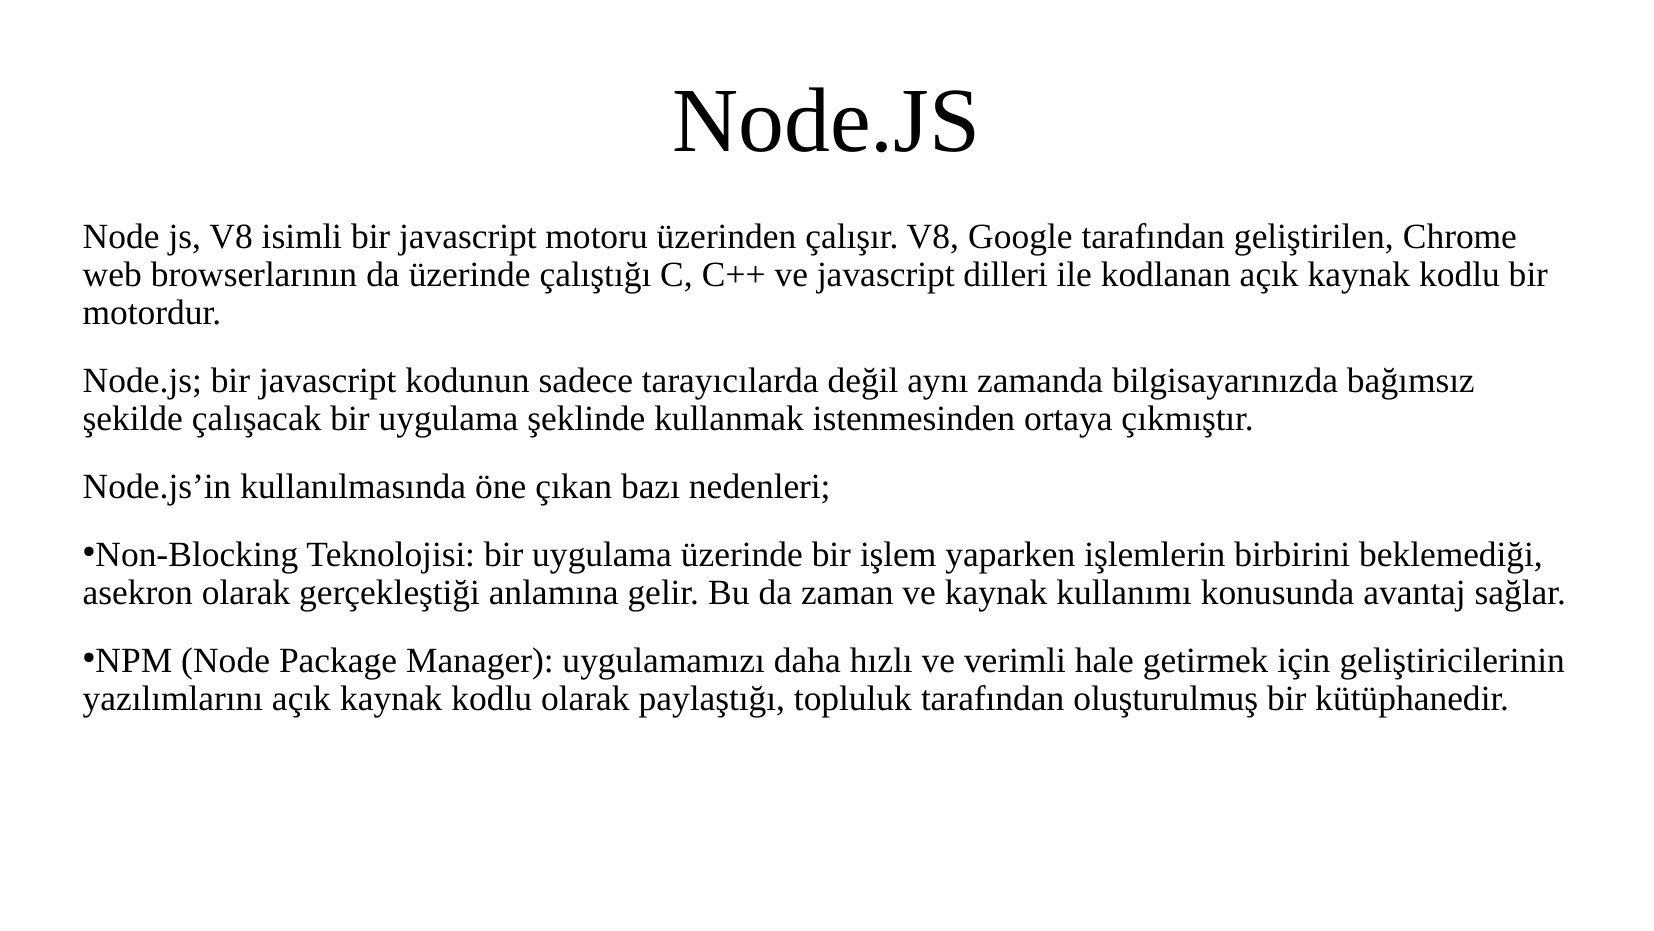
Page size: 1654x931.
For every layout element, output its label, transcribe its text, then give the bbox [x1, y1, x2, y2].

title Node.JS [82, 37, 1571, 193]
list Node js, V8 isimli bir javascript motoru üzerinden çalışır. V8, Google tarafından geliştirilen, Chrome web browserlarının da üzerinde çalıştığı C, C++ ve javascript dilleri ile kodlanan açık kaynak kodlu bir motordur. Node.js; bir javascript kodunun sadece tarayıcılarda değil aynı zamanda bilgisayarınızda bağımsız şekilde çalışacak bir uygulama şeklinde kullanmak istenmesinden ortaya çıkmıştır. Node.js’in kullanılmasında öne çıkan bazı nedenleri; Non-Blocking Teknolojisi: bir uygulama üzerinde bir işlem yaparken işlemlerin birbirini beklemediği, asekron olarak gerçekleştiği anlamına gelir. Bu da zaman ve kaynak kullanımı konusunda avantaj sağlar. NPM (Node Package Manager): uygulamamızı daha hızlı ve verimli hale getirmek için geliştiricilerinin yazılımlarını açık kaynak kodlu olarak paylaştığı, topluluk tarafından oluşturulmuş bir kütüphanedir. [82, 217, 1571, 758]
